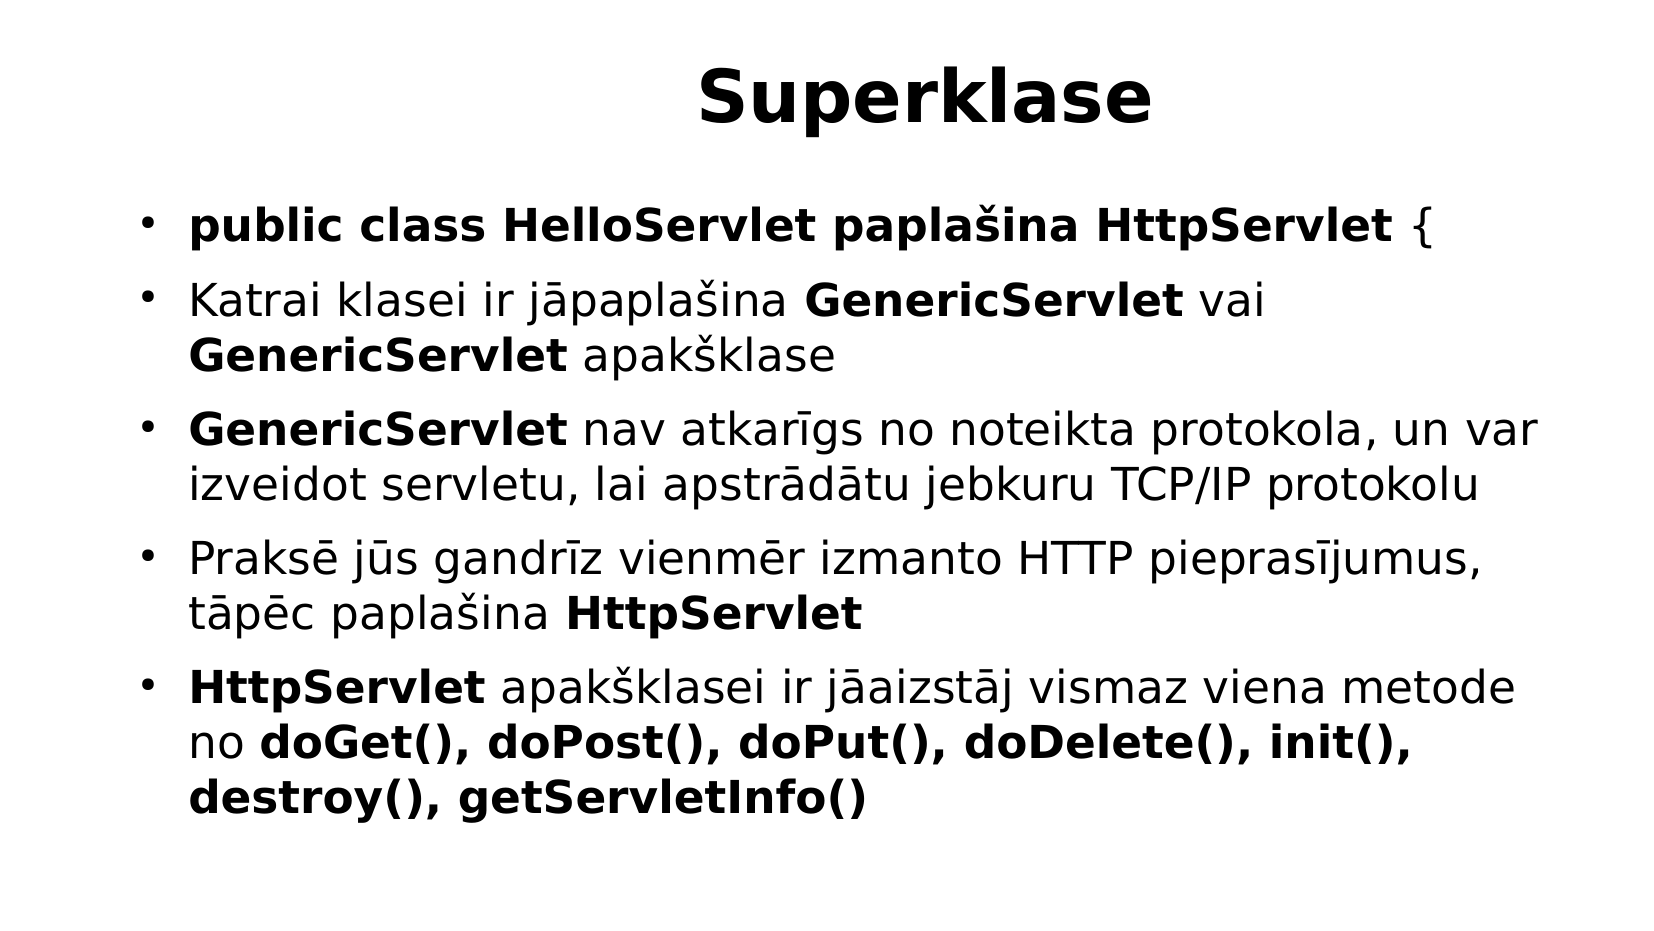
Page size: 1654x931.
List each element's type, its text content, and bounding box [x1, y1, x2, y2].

title Superklase [220, 31, 1630, 145]
list public class HelloServlet paplašina HttpServlet { Katrai klasei ir jāpaplašina GenericServlet vai GenericServlet apakšklase GenericServlet nav atkarīgs no noteikta protokola, un var izveidot servletu, lai apstrādātu jebkuru TCP/IP protokolu Praksē jūs gandrīz vienmēr izmanto HTTP pieprasījumus, tāpēc paplašina HttpServlet HttpServlet apakšklasei ir jāaizstāj vismaz viena metode no doGet(), doPost(), doPut(), doDelete(), init(), destroy(), getServletInfo() [123, 196, 1585, 827]
